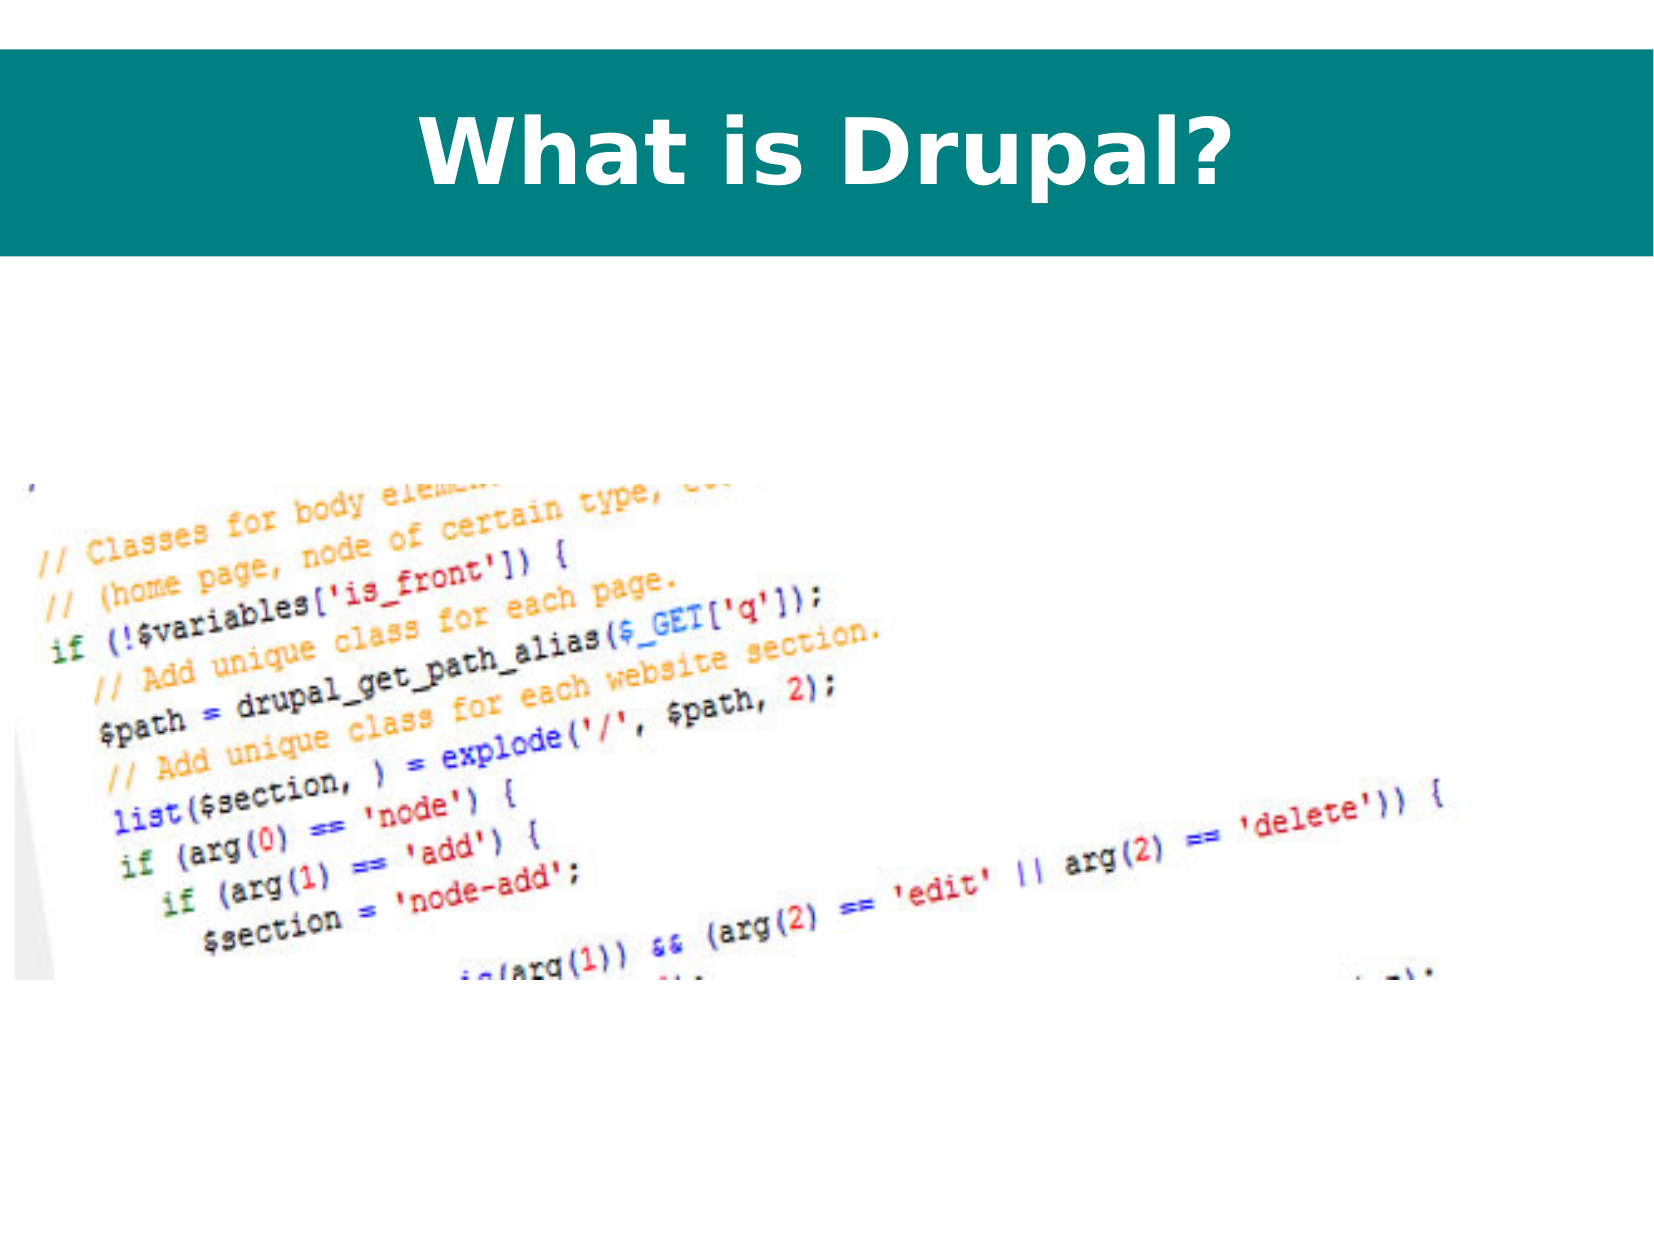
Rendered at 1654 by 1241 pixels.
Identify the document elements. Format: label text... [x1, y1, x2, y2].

picture [15, 484, 1621, 980]
title What is Drupal? [0, 49, 1654, 257]
